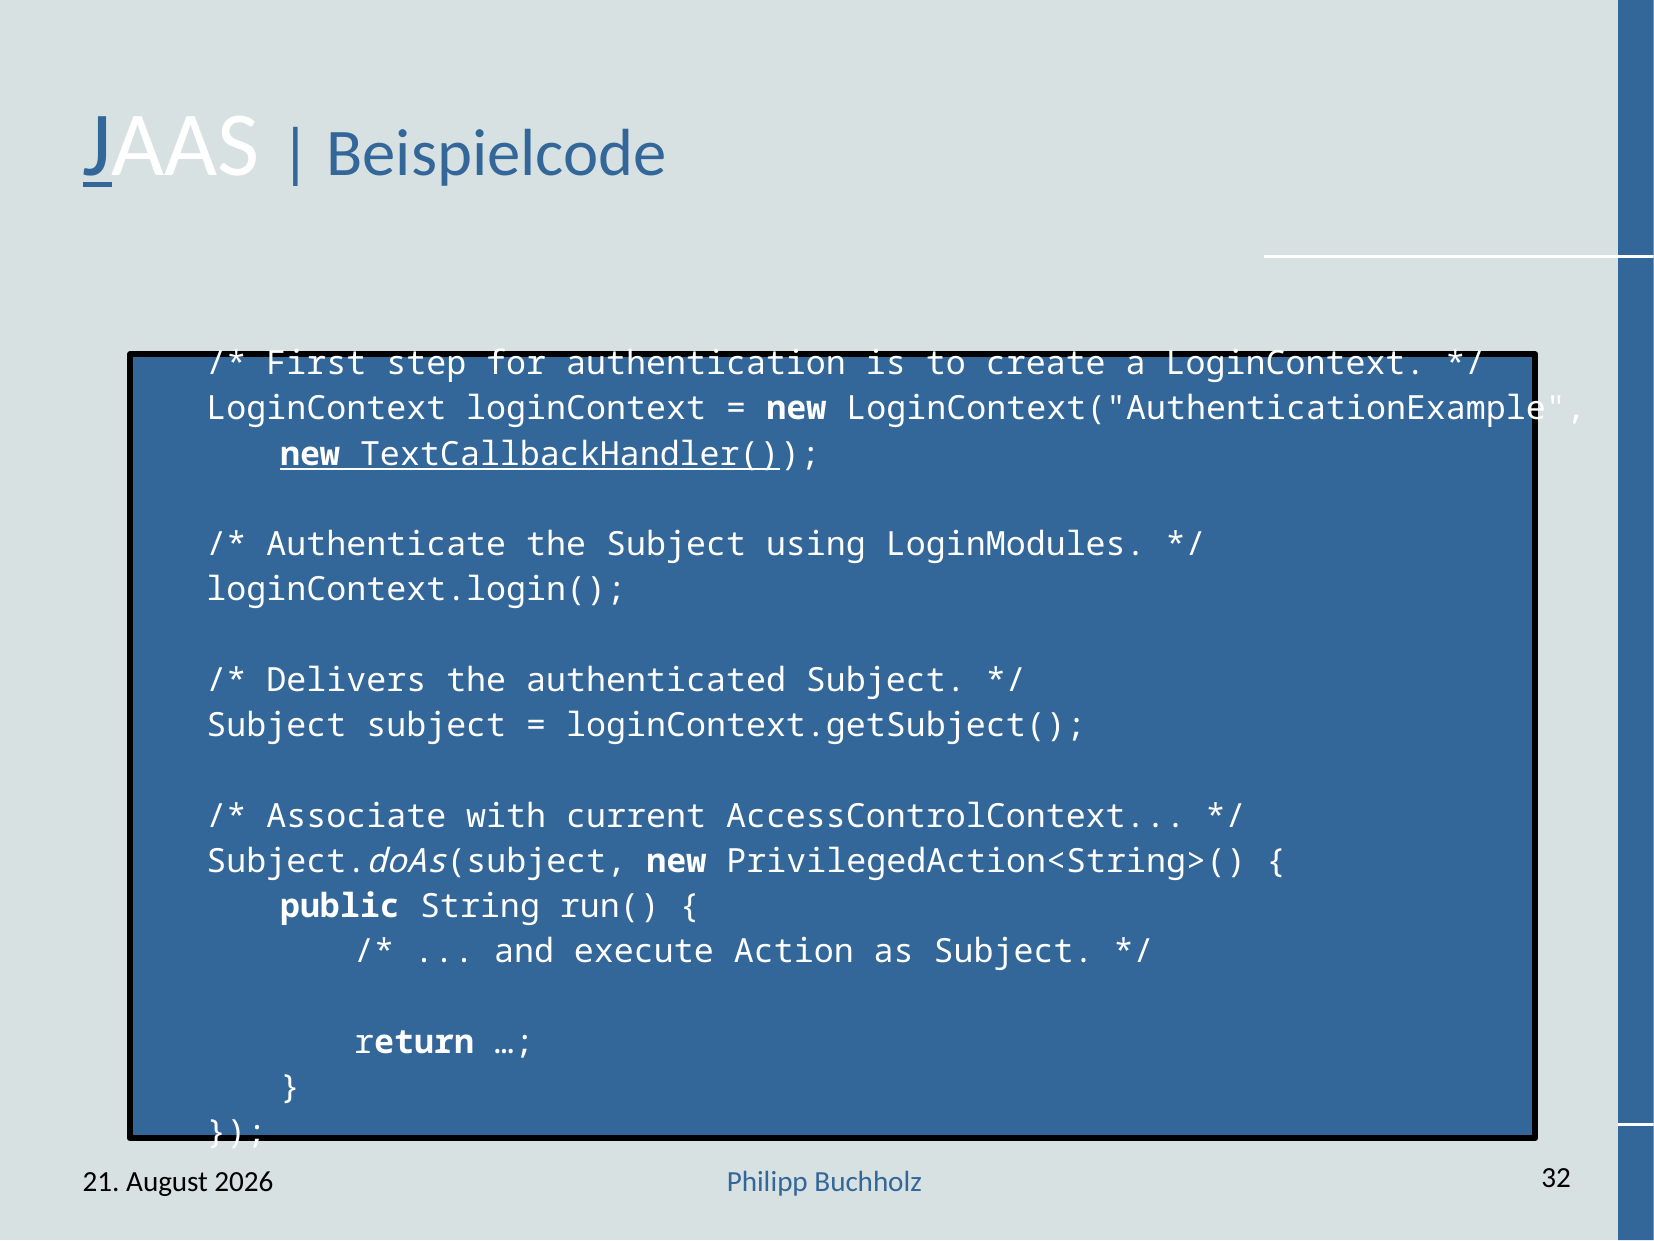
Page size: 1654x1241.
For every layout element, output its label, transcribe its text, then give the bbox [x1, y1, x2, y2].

text_box /* First step for authentication is to create a LoginContext. */ LoginContext loginContext = new LoginContext("AuthenticationExample", new TextCallbackHandler()); /* Authenticate the Subject using LoginModules. */ loginContext.login(); /* Delivers the authenticated Subject. */ Subject subject = loginContext.getSubject(); /* Associate with current AccessControlContext... */ Subject.doAs(subject, new PrivilegedAction<String>() { public String run() { /* ... and execute Action as Subject. */ return …; } }); [129, 354, 1536, 1139]
title JAAS | Beispielcode [82, 40, 1571, 266]
